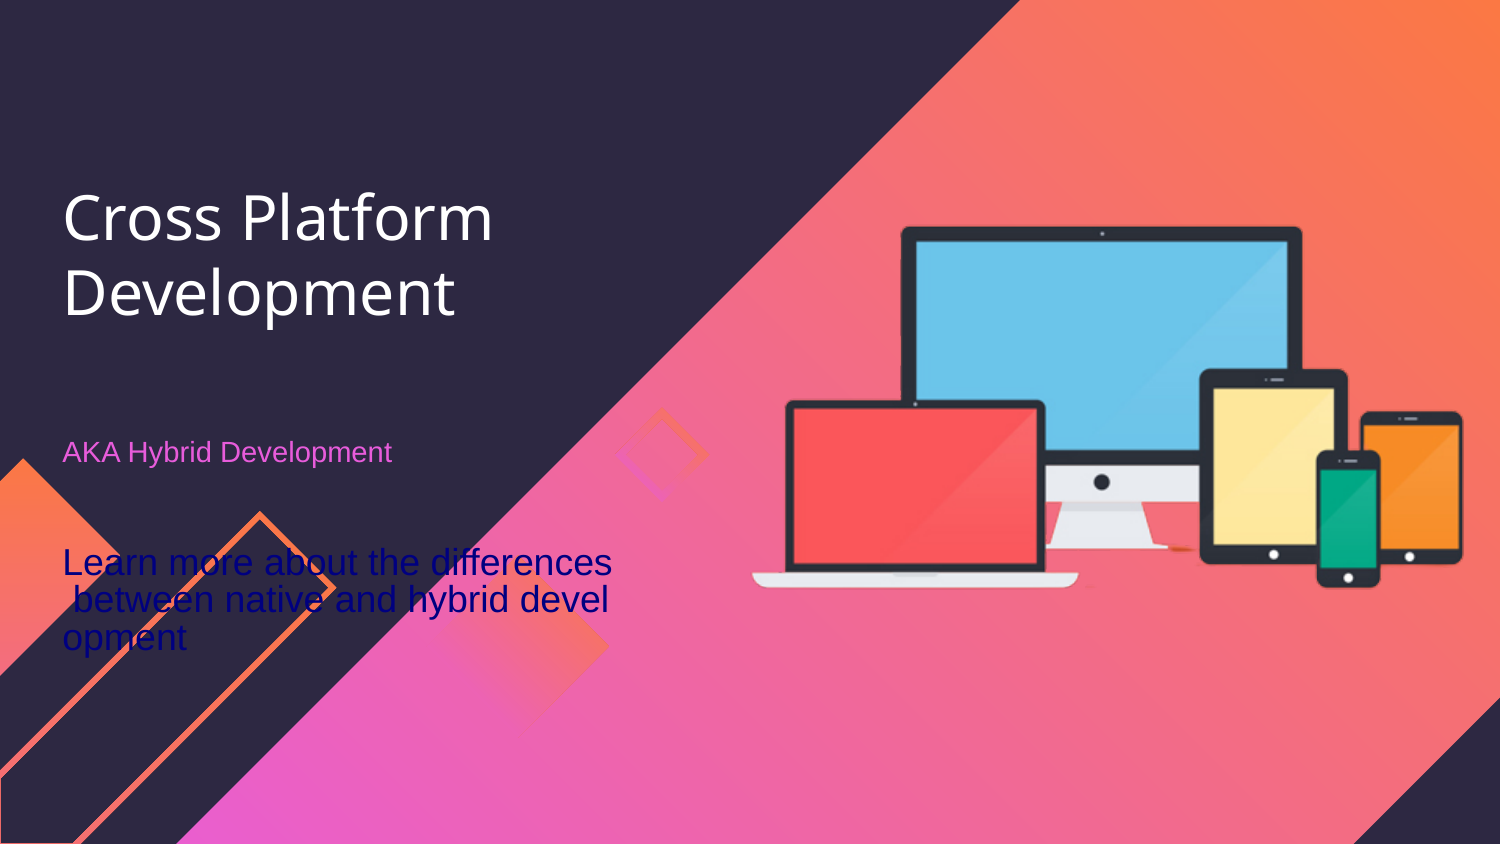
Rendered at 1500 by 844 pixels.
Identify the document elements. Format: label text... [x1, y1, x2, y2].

text_box Learn more about the differences between native and hybrid development [47, 522, 635, 598]
picture [718, 161, 1500, 682]
title Cross Platform Development [47, 87, 635, 418]
text_box AKA Hybrid Development [47, 418, 635, 484]
